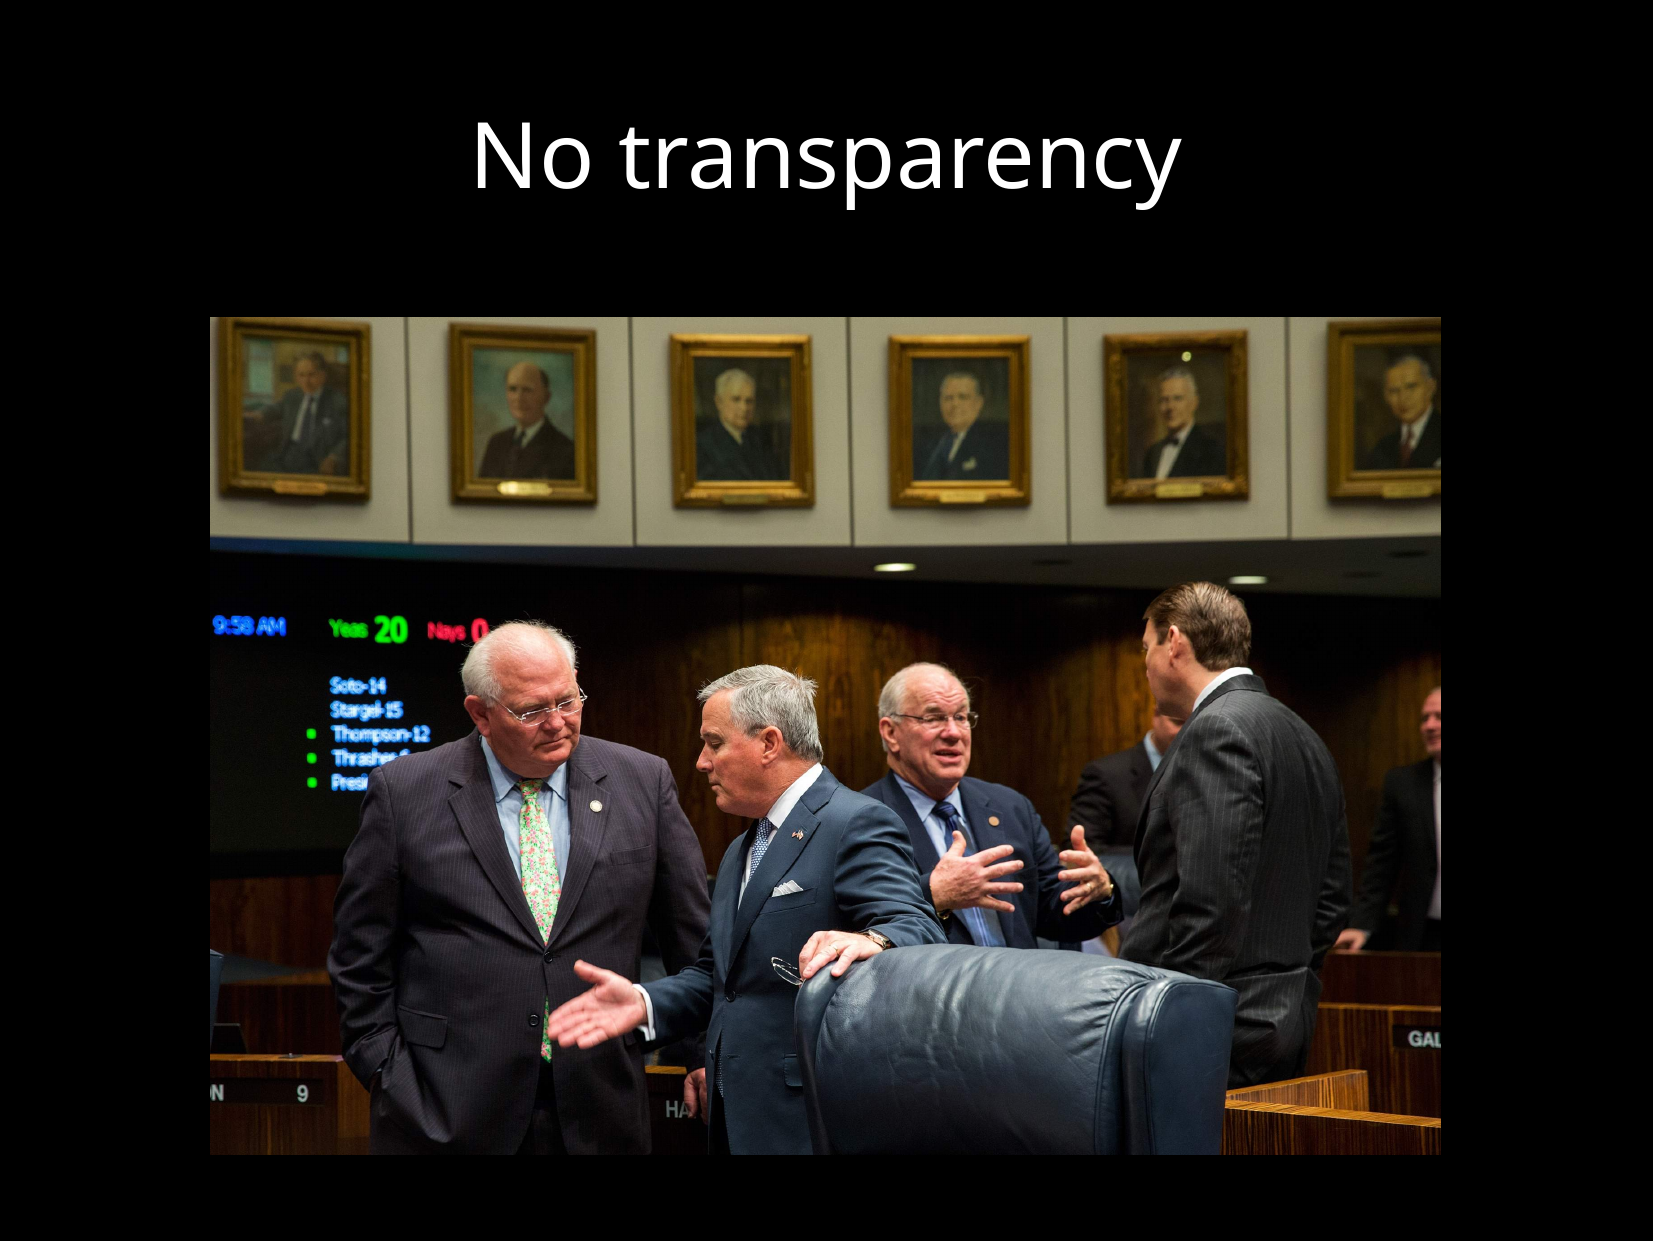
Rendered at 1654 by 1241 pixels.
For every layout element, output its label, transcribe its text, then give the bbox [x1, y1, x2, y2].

title No transparency [82, 49, 1571, 257]
picture [210, 317, 1441, 1156]
